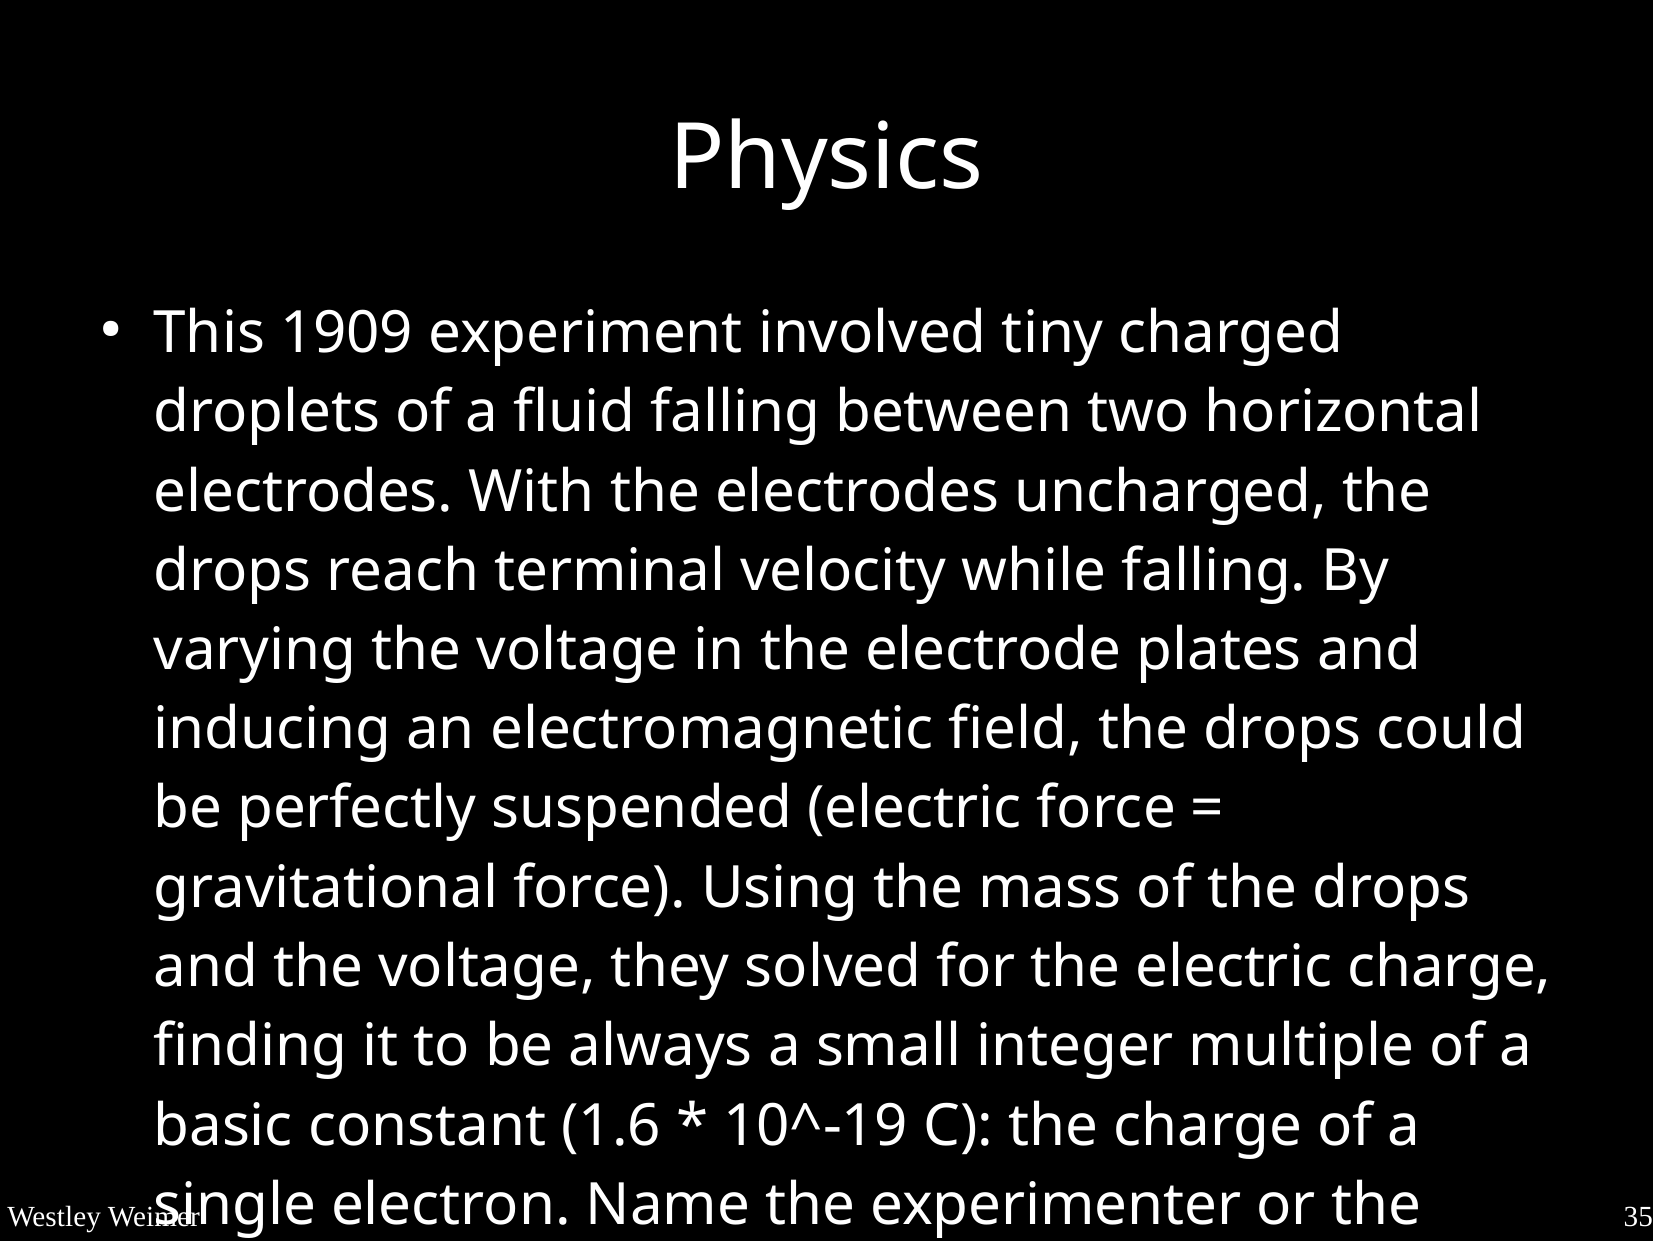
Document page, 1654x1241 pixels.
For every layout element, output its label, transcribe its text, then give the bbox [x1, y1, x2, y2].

title Physics [82, 49, 1571, 257]
list This 1909 experiment involved tiny charged droplets of a fluid falling between two horizontal electrodes. With the electrodes uncharged, the drops reach terminal velocity while falling. By varying the voltage in the electrode plates and inducing an electromagnetic field, the drops could be perfectly suspended (electric force = gravitational force). Using the mass of the drops and the voltage, they solved for the electric charge, finding it to be always a small integer multiple of a basic constant (1.6 * 10^-19 C): the charge of a single electron. Name the experimenter or the fluid. [82, 290, 1571, 1164]
